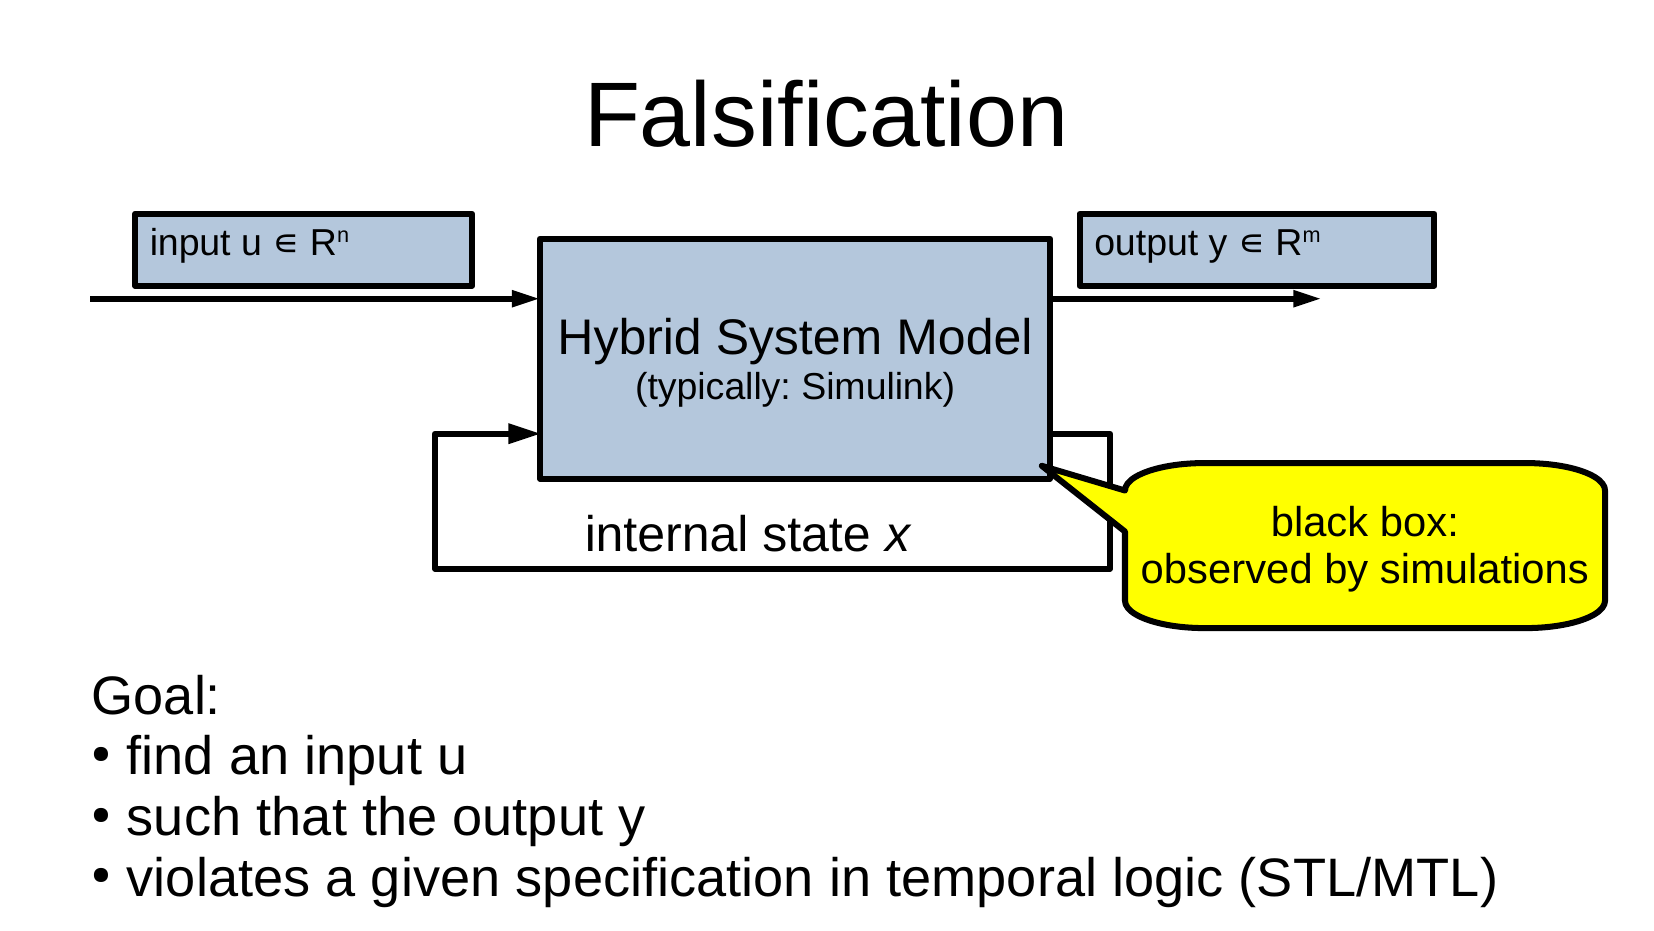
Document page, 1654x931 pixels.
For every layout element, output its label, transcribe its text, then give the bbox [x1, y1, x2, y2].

text_box input u ∊ Rn [135, 213, 473, 286]
text_box internal state x [570, 498, 980, 566]
text_box black box: observed by simulations [1041, 463, 1606, 629]
text_box Hybrid System Model (typically: Simulink) [540, 238, 1051, 479]
title Falsification [82, 37, 1571, 193]
text_box Goal: find an input u such that the output y violates a given specification in temporal logic (STL/MTL) [76, 658, 1516, 916]
text_box output y ∊ Rm [1079, 213, 1435, 286]
